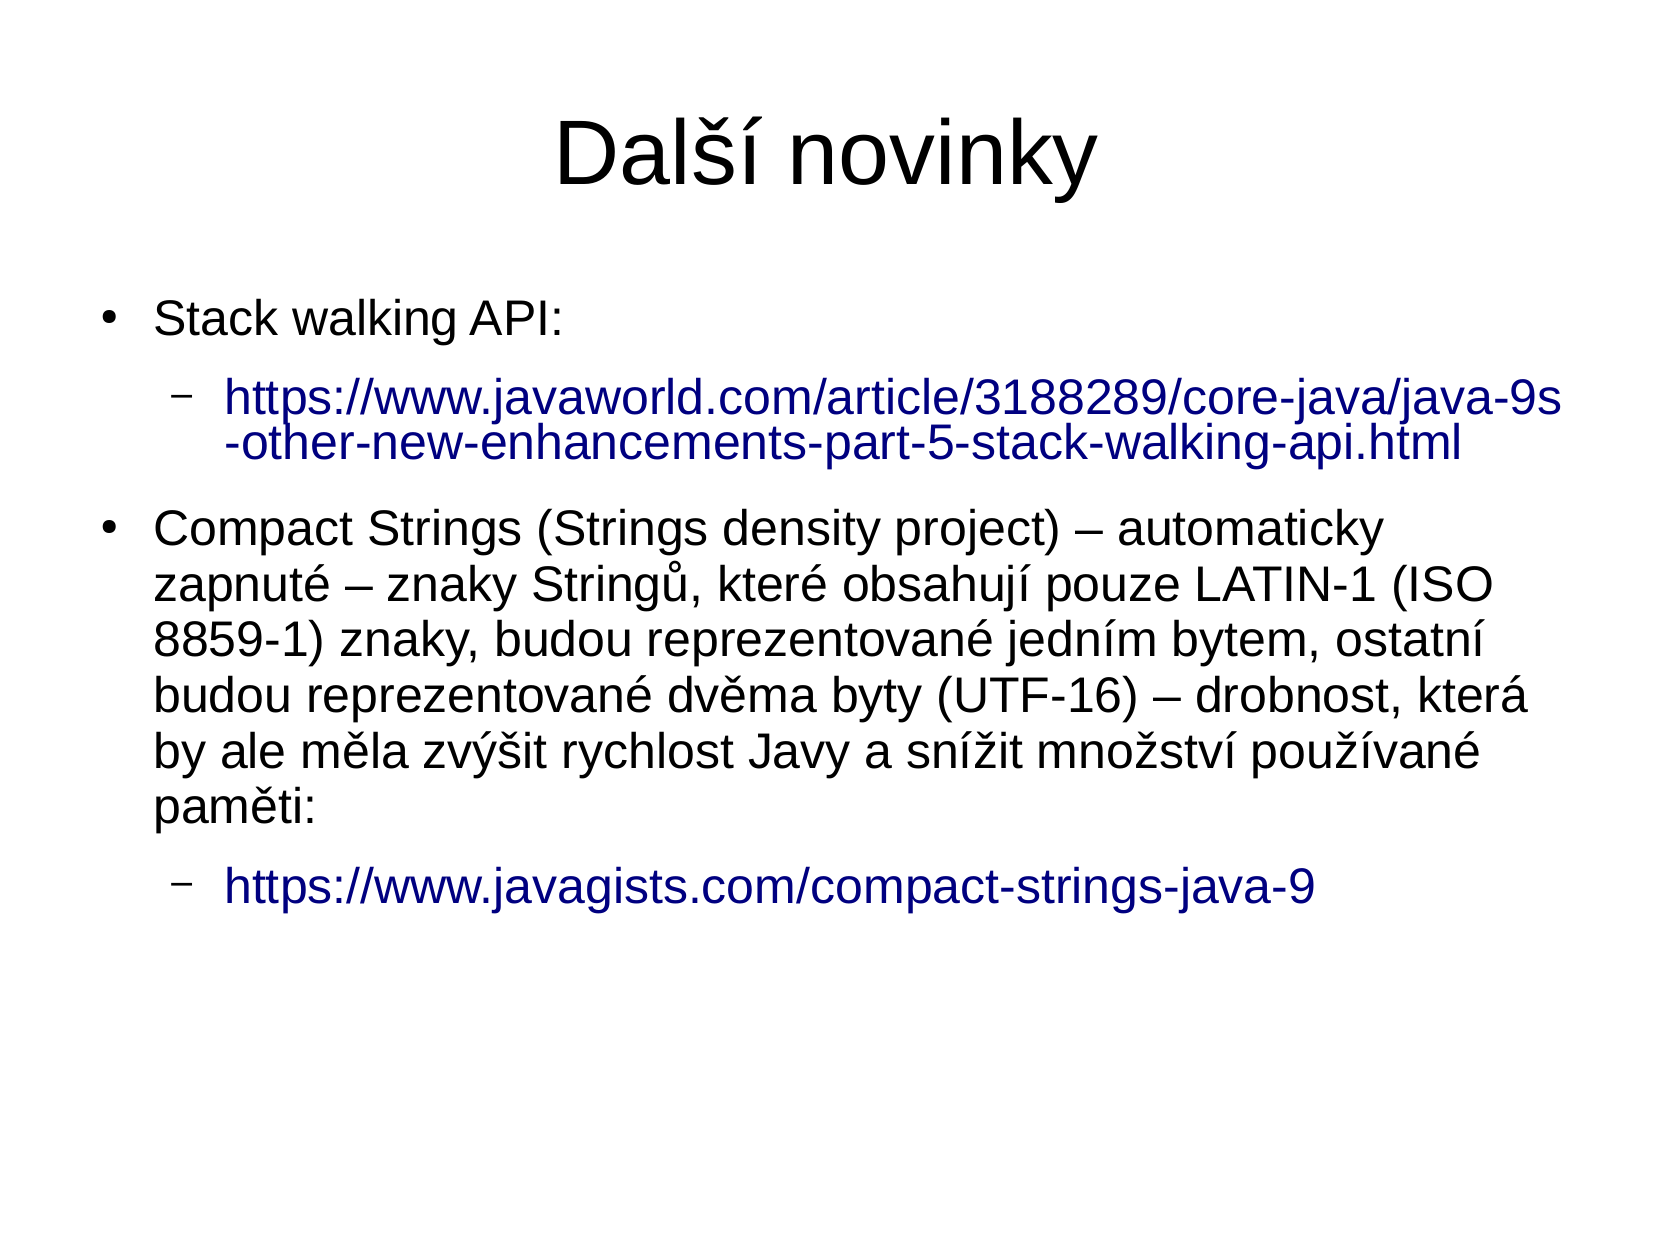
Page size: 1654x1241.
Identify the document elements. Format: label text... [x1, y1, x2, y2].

list Stack walking API: https://www.javaworld.com/article/3188289/core-java/java-9s-other-new-enhancements-part-5-stack-walking-api.html Compact Strings (Strings density project) – automaticky zapnuté – znaky Stringů, které obsahují pouze LATIN-1 (ISO 8859-1) znaky, budou reprezentované jedním bytem, ostatní budou reprezentované dvěma byty (UTF-16) – drobnost, která by ale měla zvýšit rychlost Javy a snížit množství používané paměti: https://www.javagists.com/compact-strings-java-9 [82, 290, 1571, 1010]
title Další novinky [82, 49, 1571, 257]
